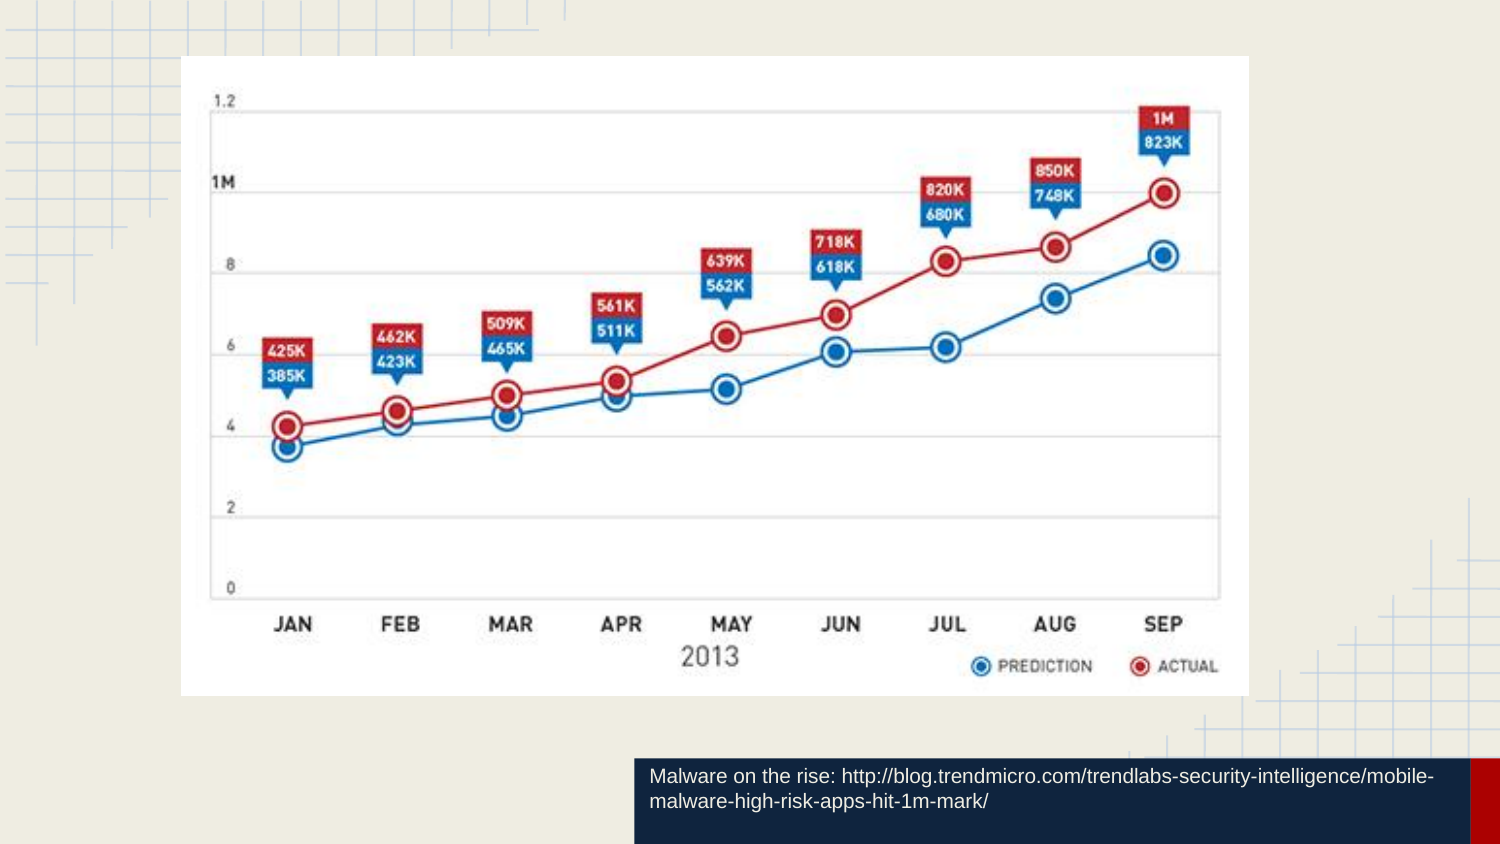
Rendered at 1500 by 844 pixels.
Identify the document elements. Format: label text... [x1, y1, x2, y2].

picture [181, 56, 1249, 697]
list Malware on the rise: http://blog.trendmicro.com/trendlabs-security-intelligence/mobile-malware-high-risk-apps-hit-1m-mark/ [634, 747, 1471, 832]
